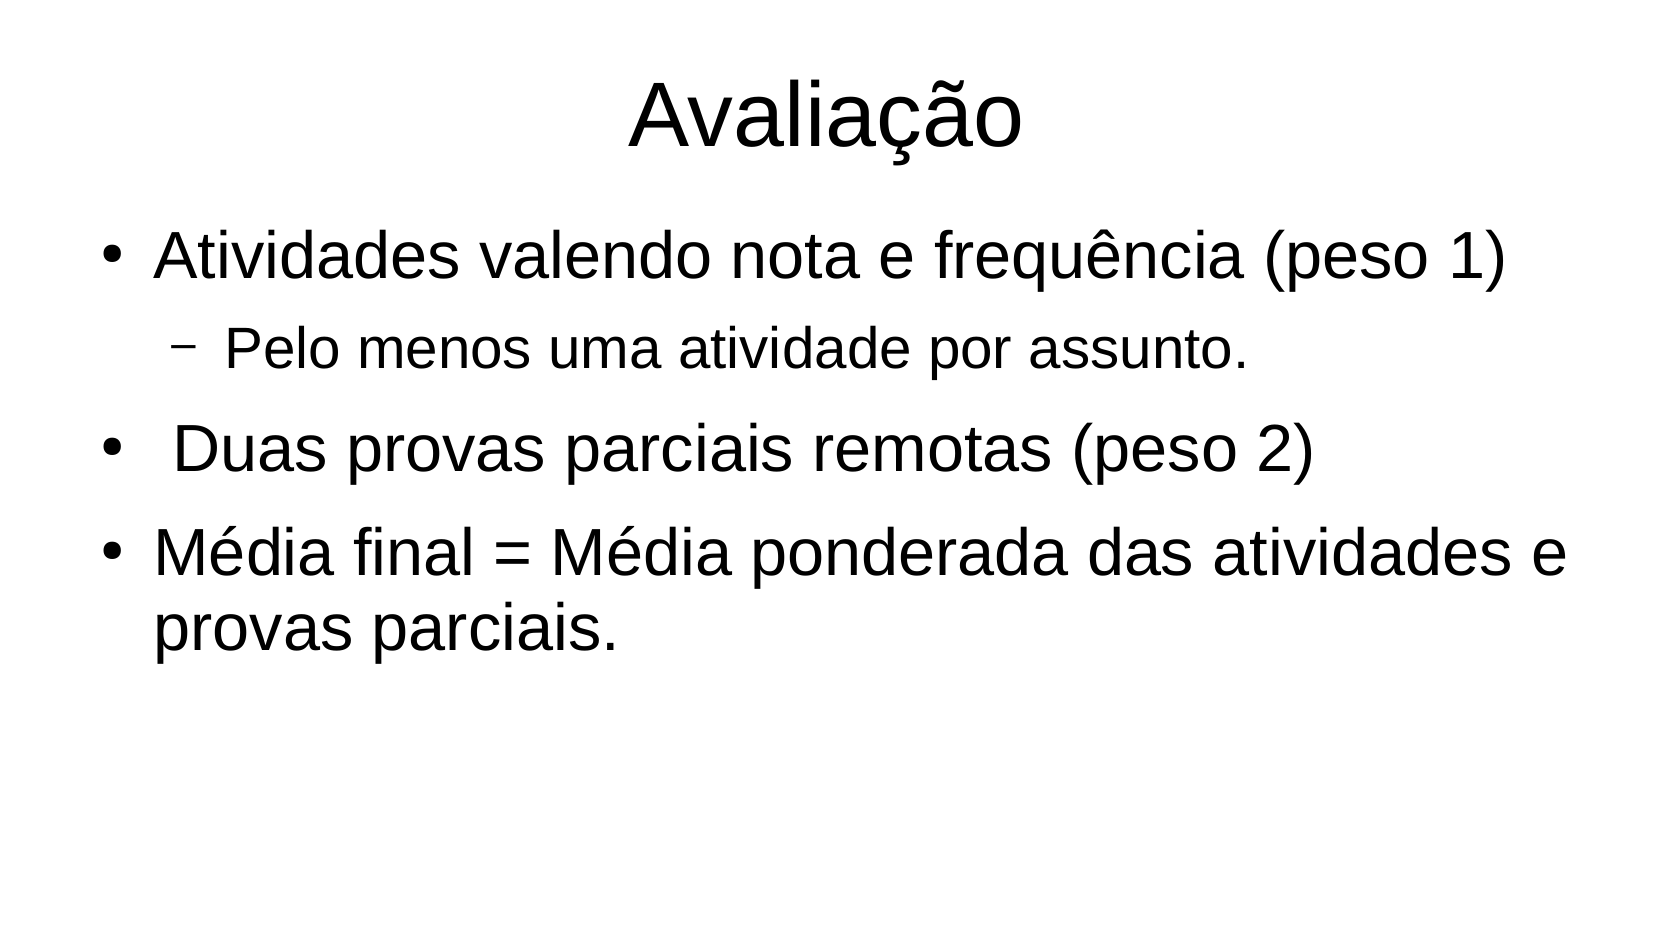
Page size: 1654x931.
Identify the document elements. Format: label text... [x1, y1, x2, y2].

title Avaliação [82, 37, 1571, 193]
list Atividades valendo nota e frequência (peso 1) Pelo menos uma atividade por assunto. Duas provas parciais remotas (peso 2) Média final = Média ponderada das atividades e provas parciais. [82, 217, 1571, 758]
